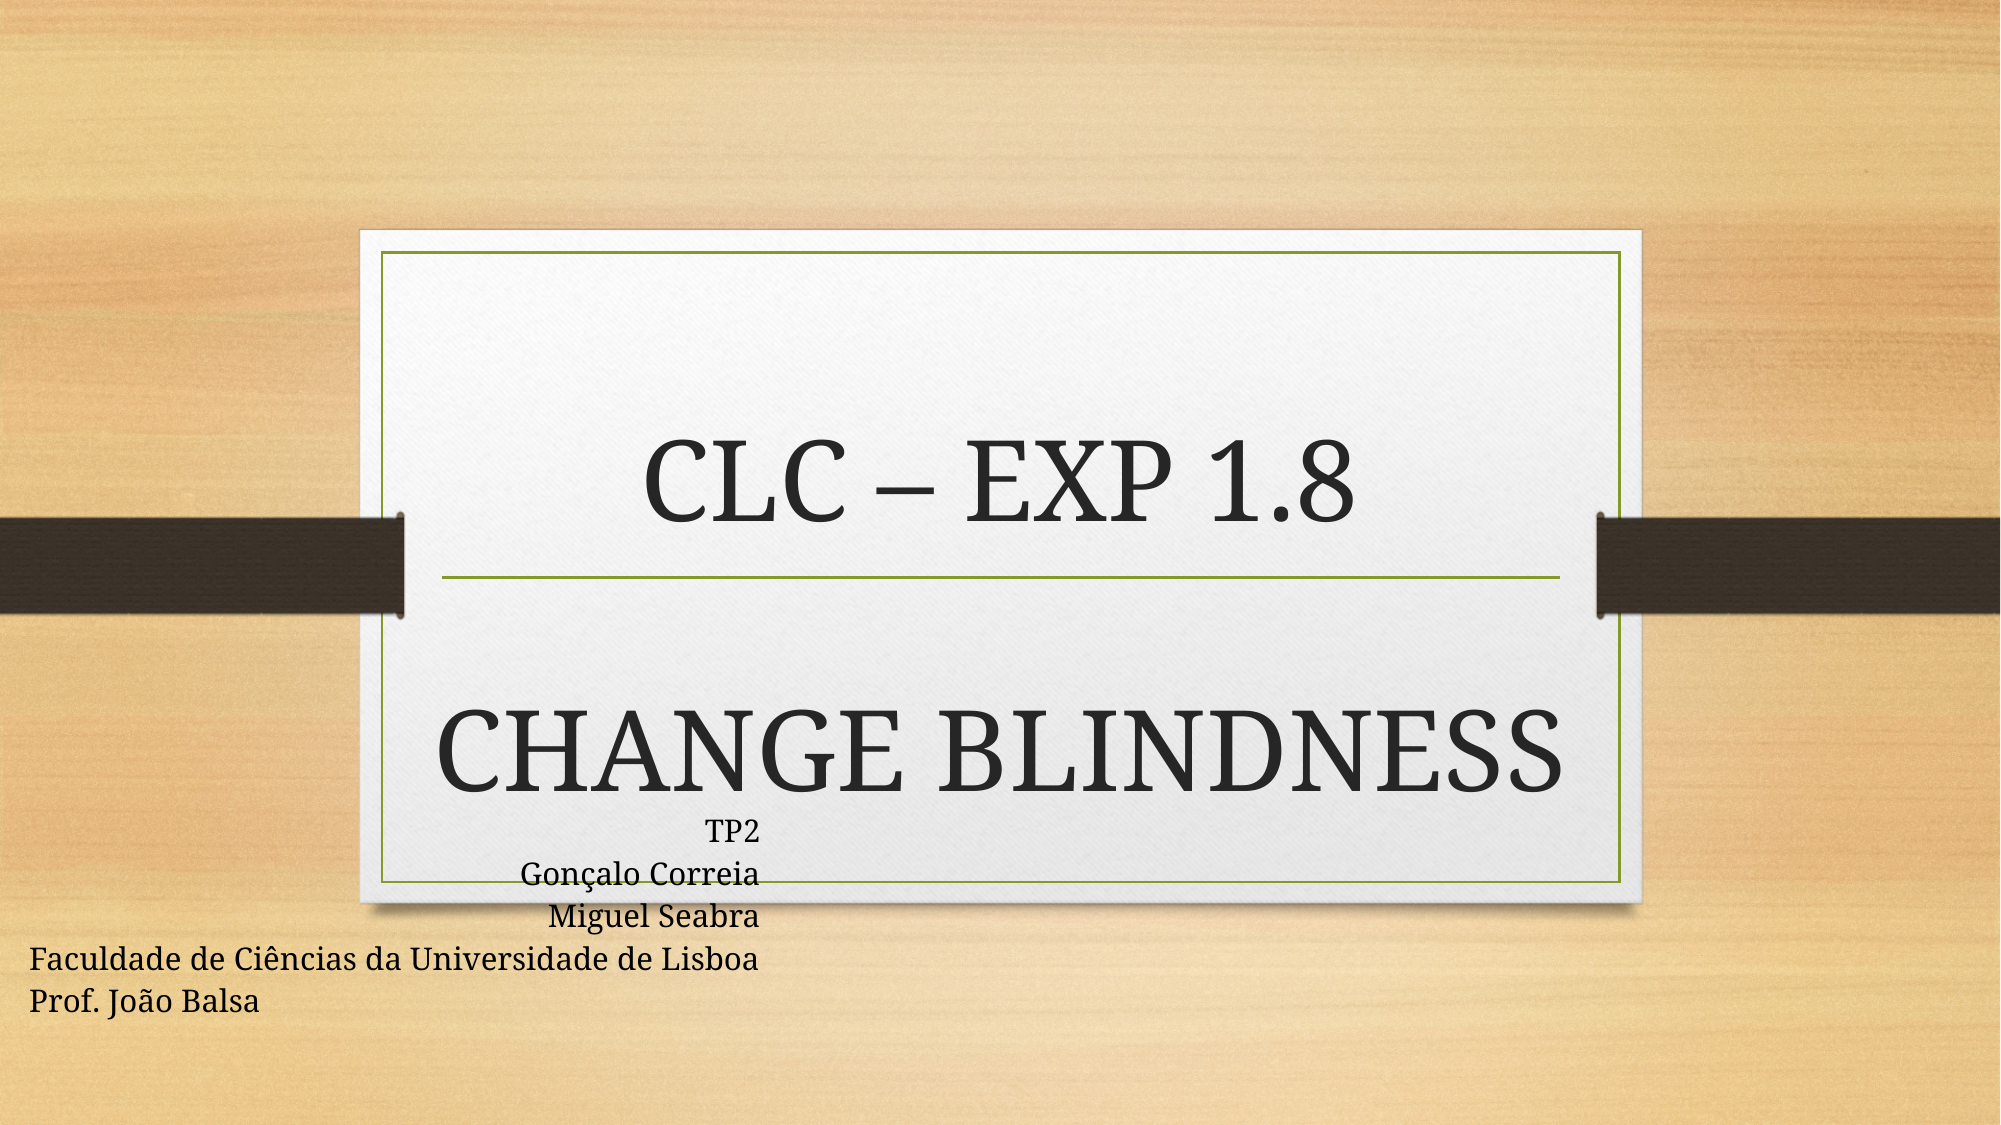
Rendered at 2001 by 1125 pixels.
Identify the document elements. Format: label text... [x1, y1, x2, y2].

subtitle TP2 Gonçalo Correia Miguel Seabra Faculdade de Ciências da Universidade de Lisboa Prof. João Balsa [14, 811, 1945, 1084]
title CLC – EXP 1.8 CHANGE BLINDNESS [249, 401, 1750, 794]
